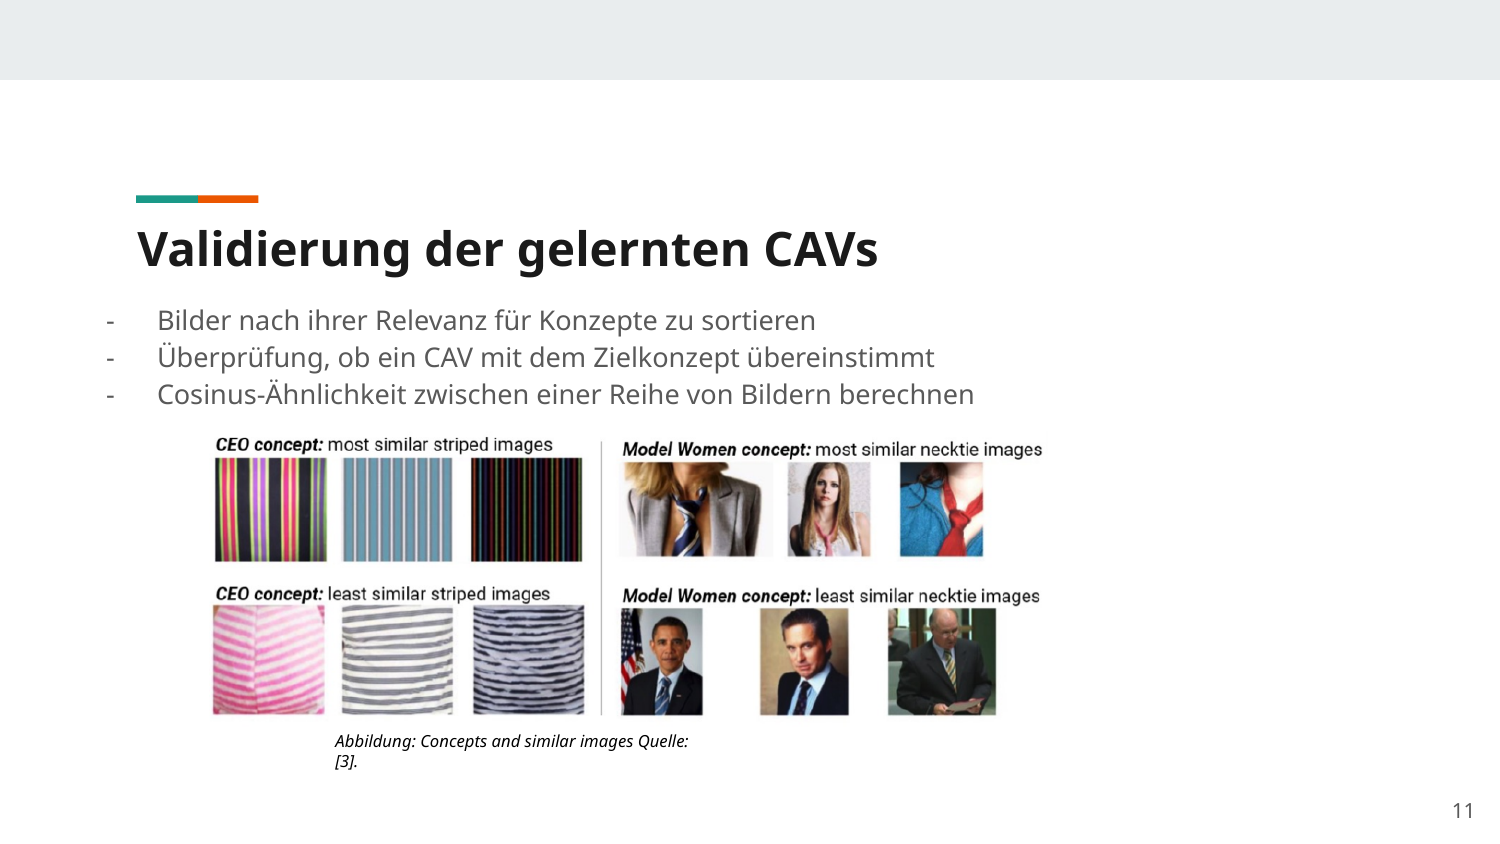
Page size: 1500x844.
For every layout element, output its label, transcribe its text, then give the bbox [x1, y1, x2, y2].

title Validierung der gelernten CAVs [109, 203, 1371, 292]
picture [187, 415, 1074, 727]
text_box Abbildung: Concepts and similar images Quelle: [3]. [320, 715, 715, 786]
list Bilder nach ihrer Relevanz für Konzepte zu sortieren Überprüfung, ob ein CAV mit dem Zielkonzept übereinstimmt Cosinus-Ähnlichkeit zwischen einer Reihe von Bildern berechnen [67, 283, 1329, 655]
slide_number <number> [1400, 779, 1491, 844]
